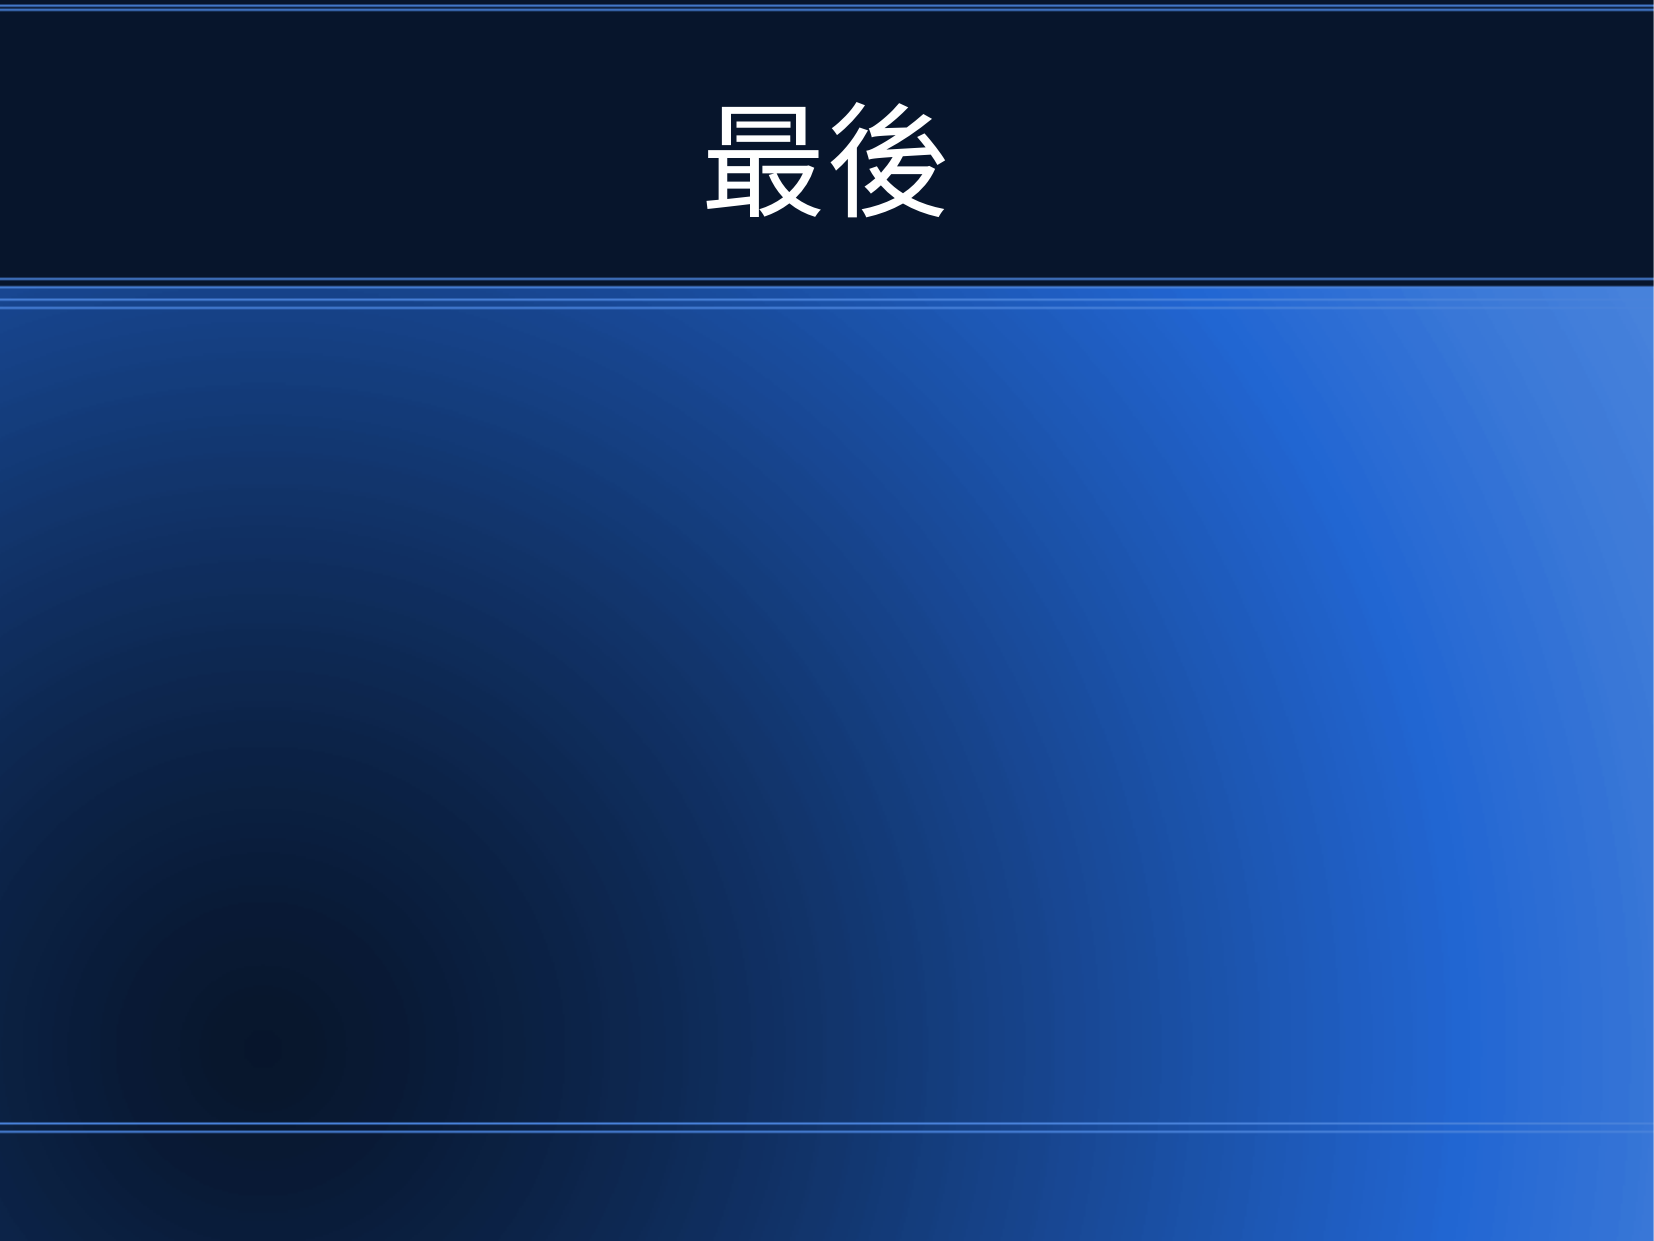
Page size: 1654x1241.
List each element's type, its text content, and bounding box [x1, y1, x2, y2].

picture [0, 0, 1654, 1241]
title 最後 [82, 49, 1571, 257]
